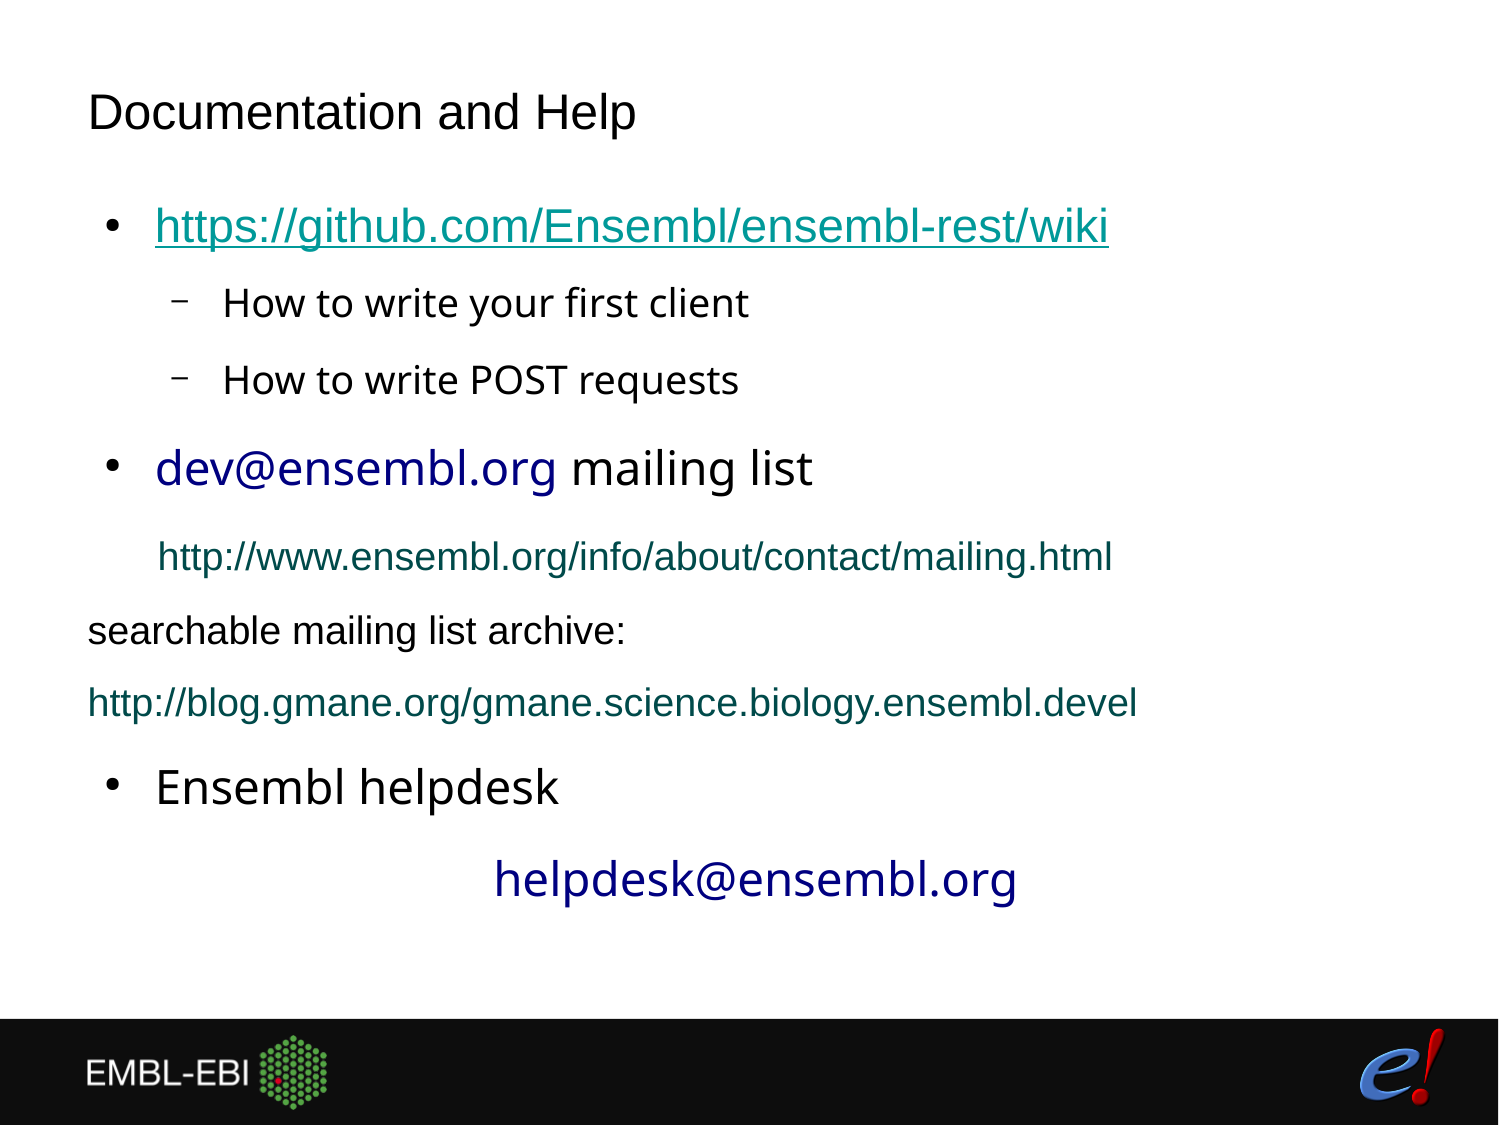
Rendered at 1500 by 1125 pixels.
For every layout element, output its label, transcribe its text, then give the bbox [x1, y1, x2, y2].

list https://github.com/Ensembl/ensembl-rest/wiki How to write your first client How to write POST requests dev@ensembl.org mailing list http://www.ensembl.org/info/about/contact/mailing.html searchable mailing list archive: http://blog.gmane.org/gmane.science.biology.ensembl.devel Ensembl helpdesk helpdesk@ensembl.org [87, 200, 1425, 914]
title Documentation and Help [87, 50, 1425, 175]
picture [1357, 1026, 1448, 1112]
picture [87, 1035, 327, 1110]
